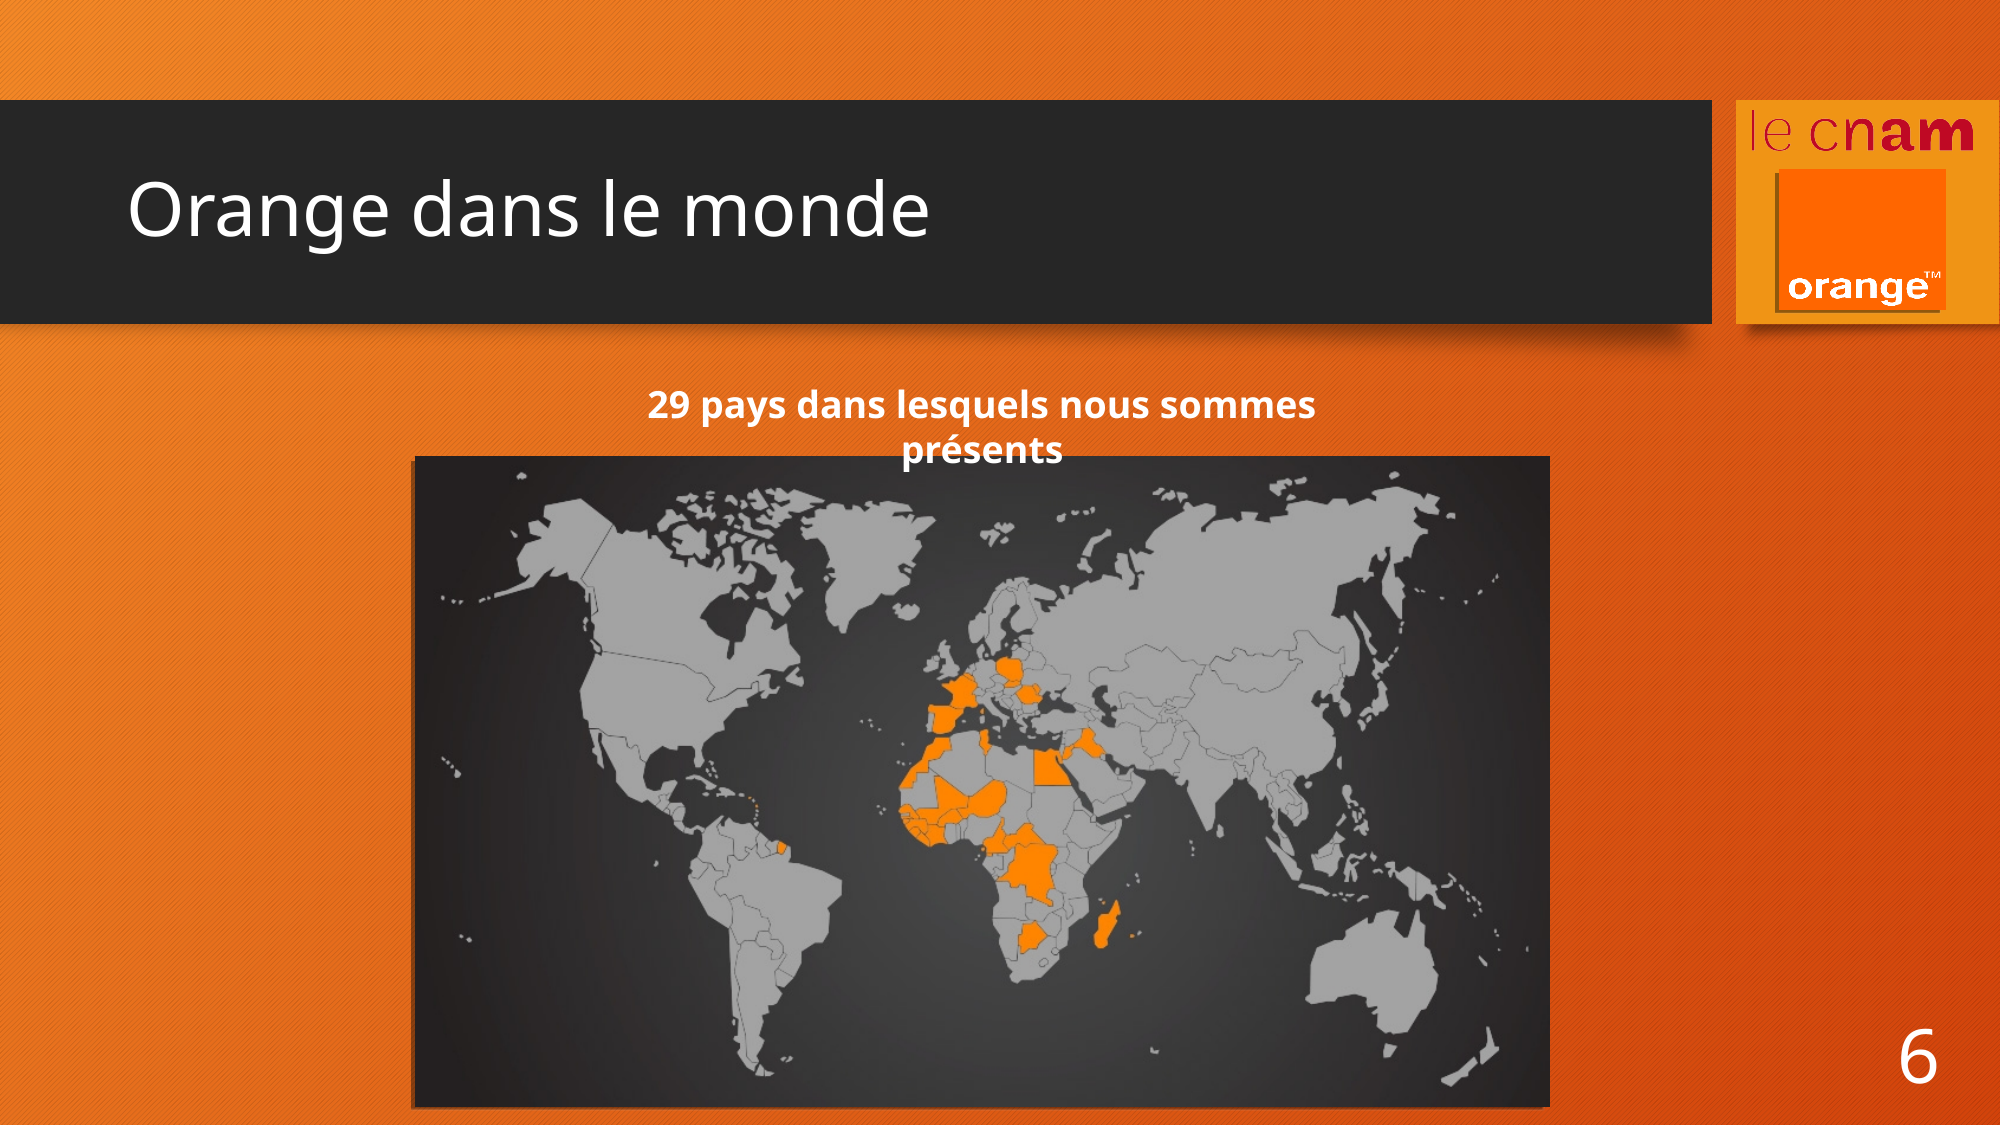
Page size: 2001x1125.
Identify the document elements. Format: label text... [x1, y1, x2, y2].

text_box 29 pays dans lesquels nous sommes présents [565, 373, 1400, 435]
picture [1752, 110, 1973, 151]
title Orange dans le monde [111, 123, 1689, 301]
picture [1779, 169, 1946, 310]
text_box [1882, 970, 2000, 1125]
picture [415, 456, 1550, 1107]
